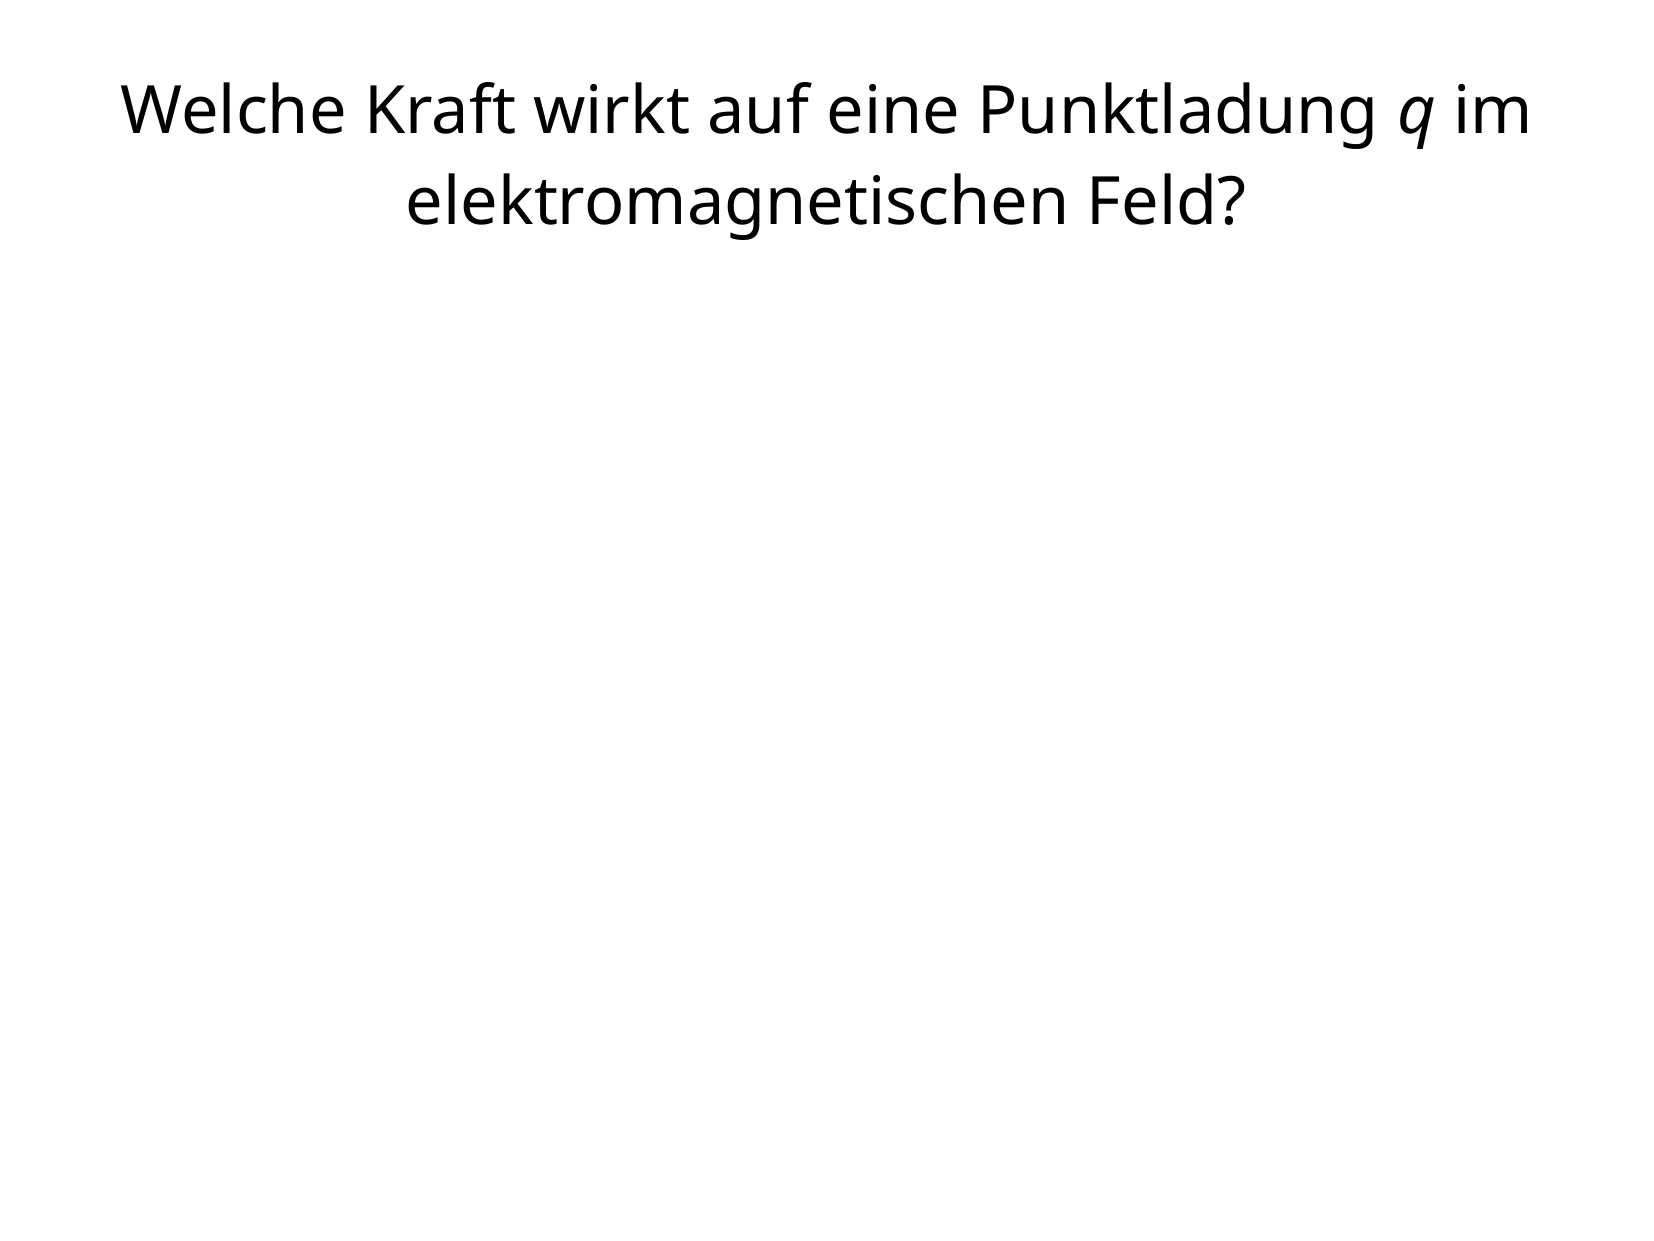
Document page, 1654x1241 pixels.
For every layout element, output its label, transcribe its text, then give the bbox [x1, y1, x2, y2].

title Welche Kraft wirkt auf eine Punktladung q im elektromagnetischen Feld? [82, 49, 1571, 257]
